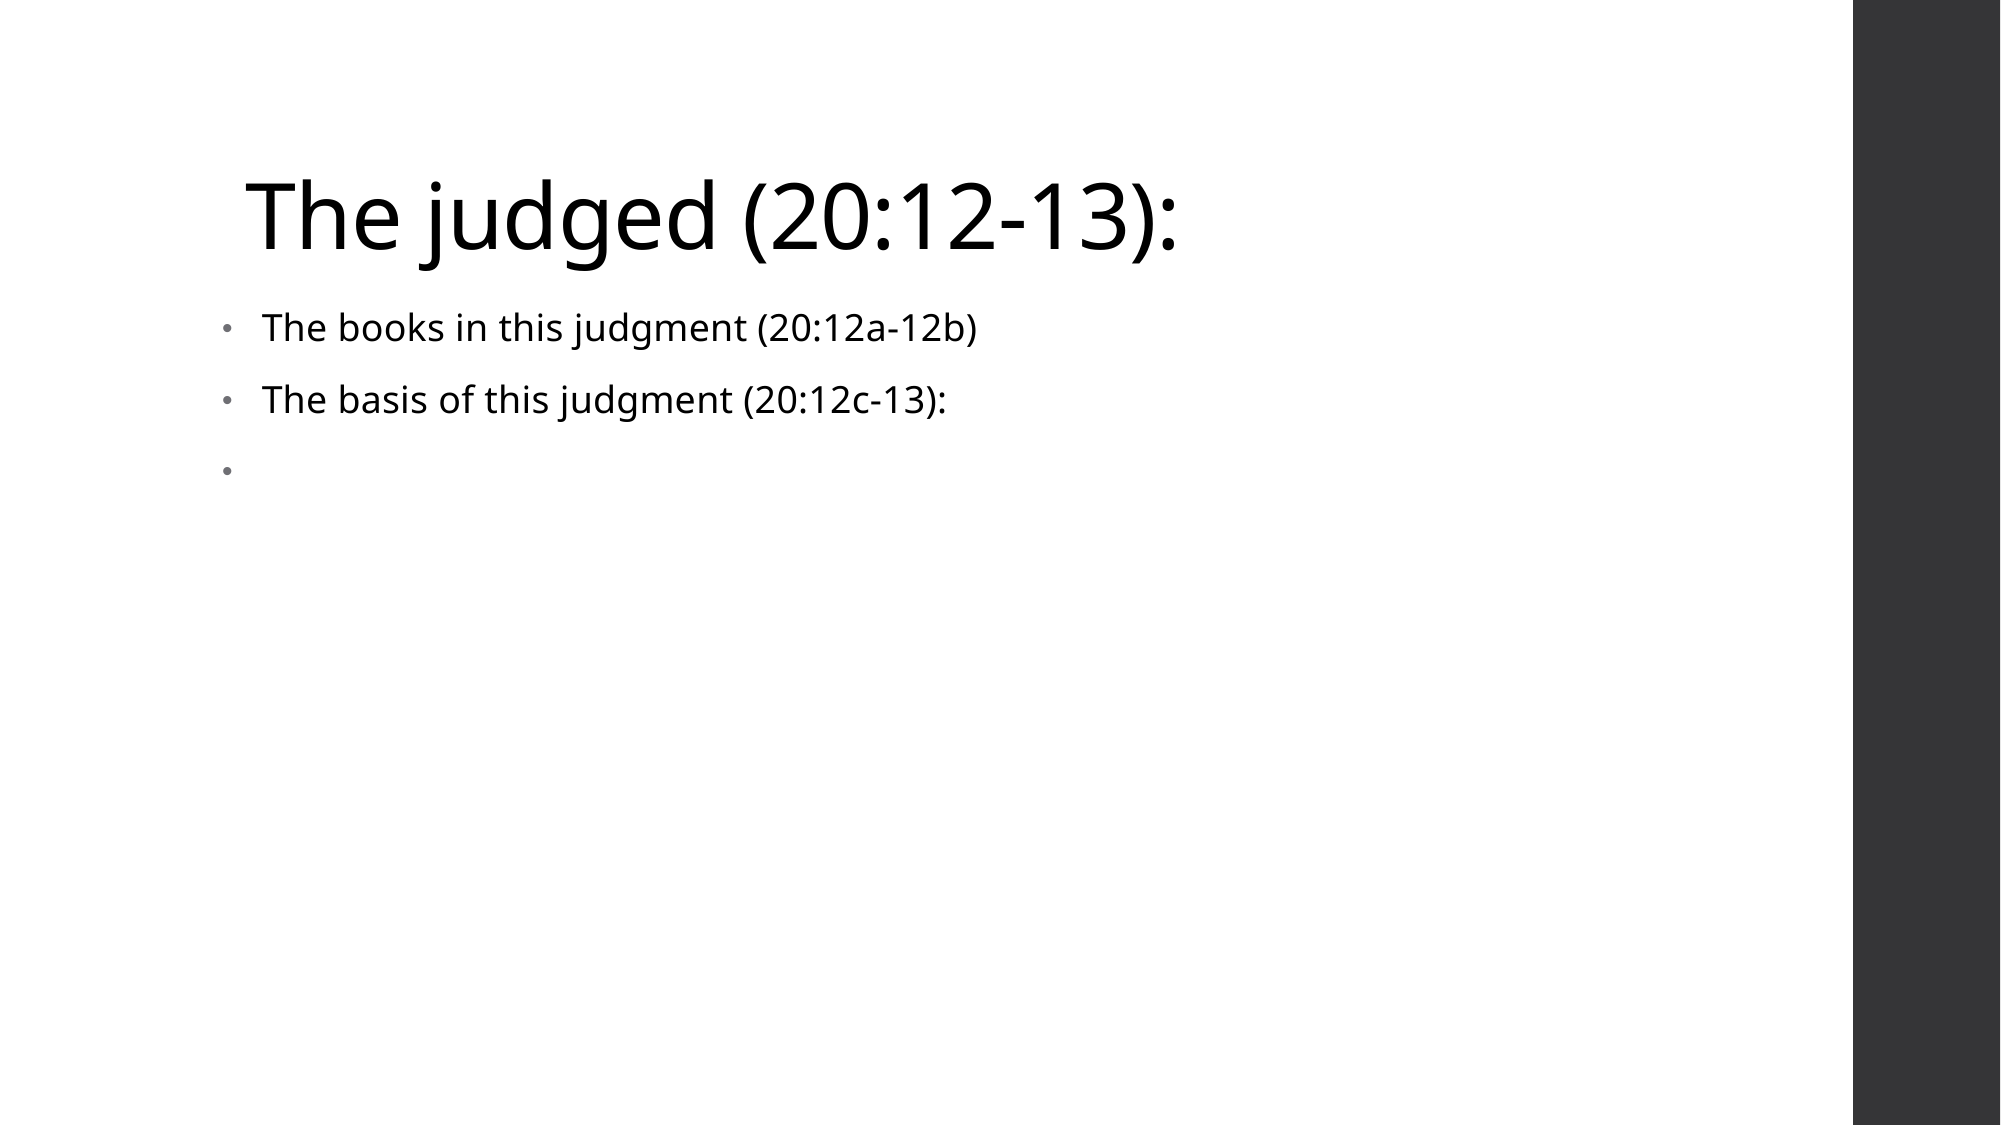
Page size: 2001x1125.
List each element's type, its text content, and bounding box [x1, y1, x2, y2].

title The judged (20:12-13): [206, 60, 1797, 278]
list The books in this judgment (20:12a-12b) The basis of this judgment (20:12c-13): [206, 299, 1617, 1014]
